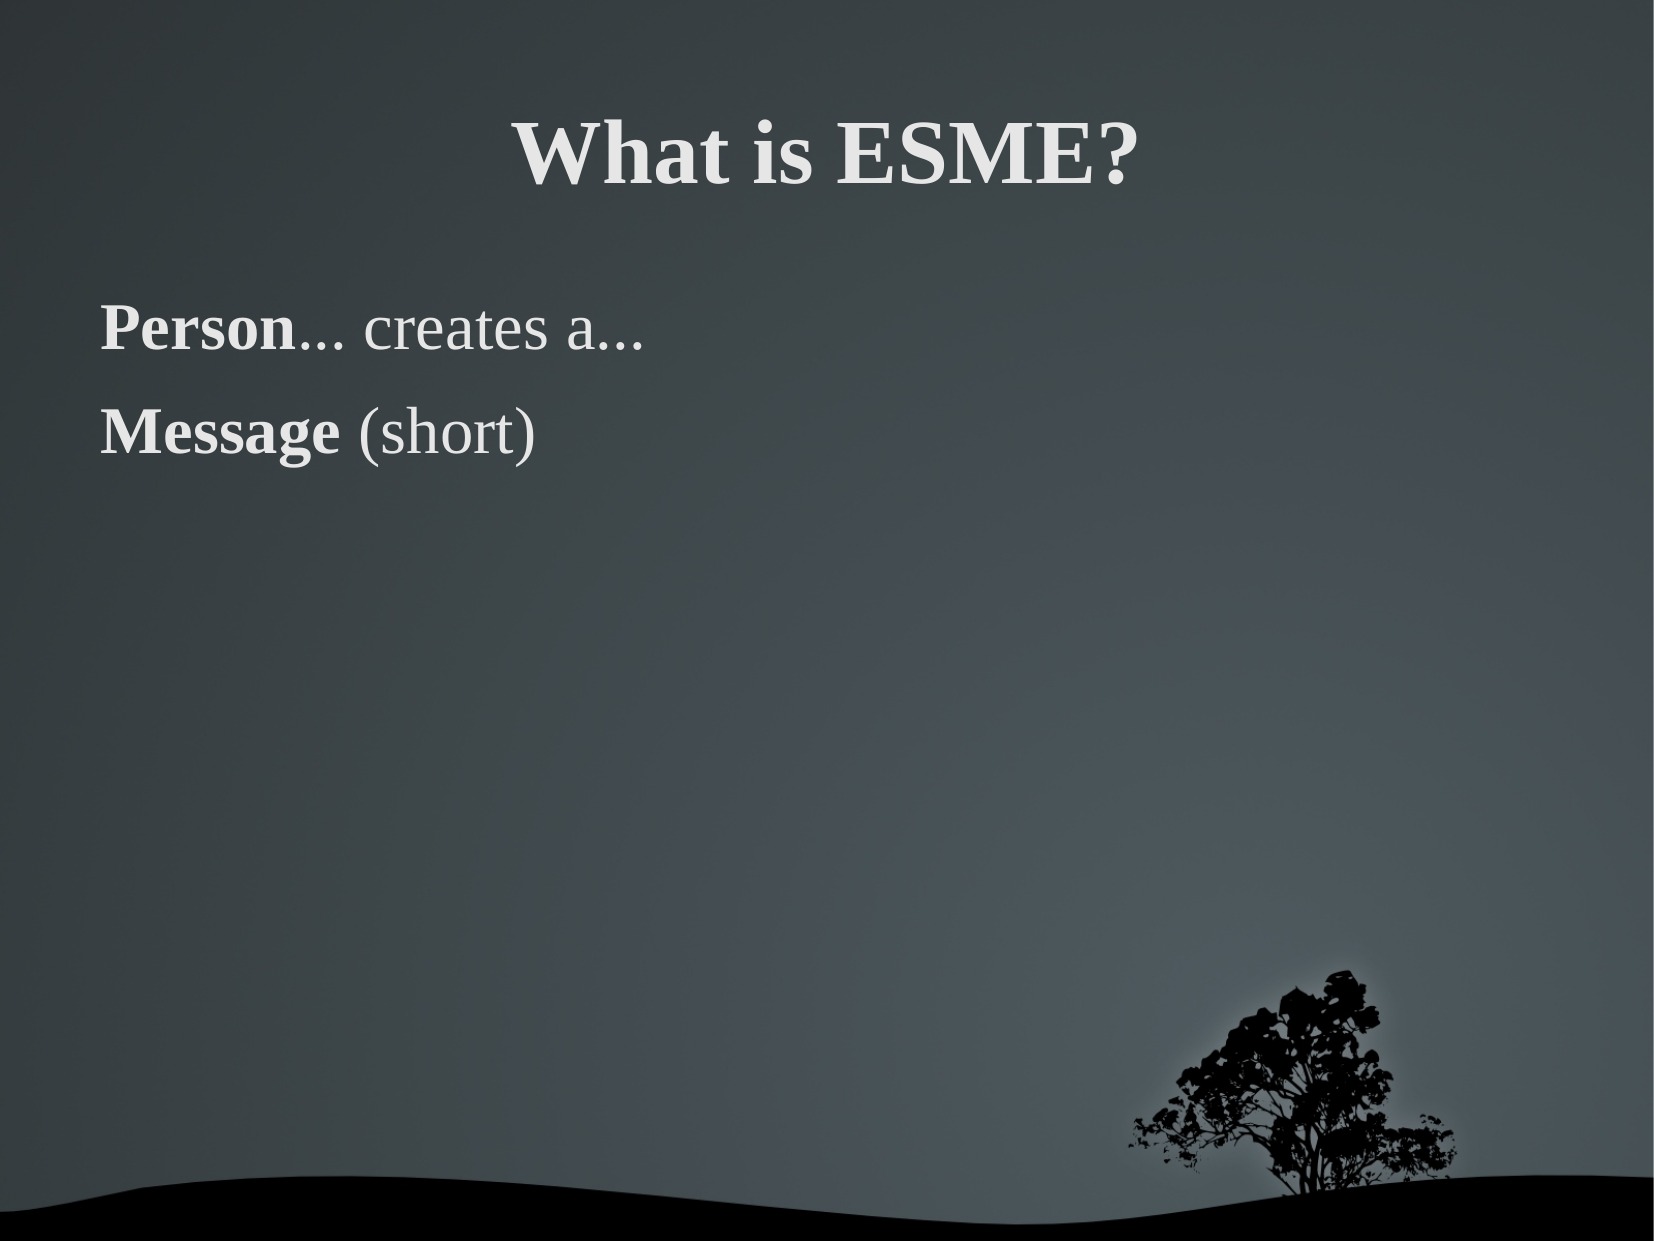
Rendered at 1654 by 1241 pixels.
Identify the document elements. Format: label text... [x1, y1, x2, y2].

list Person... creates a... Message (short) [82, 290, 1571, 1094]
picture [0, 0, 1654, 1241]
title What is ESME? [82, 56, 1571, 250]
